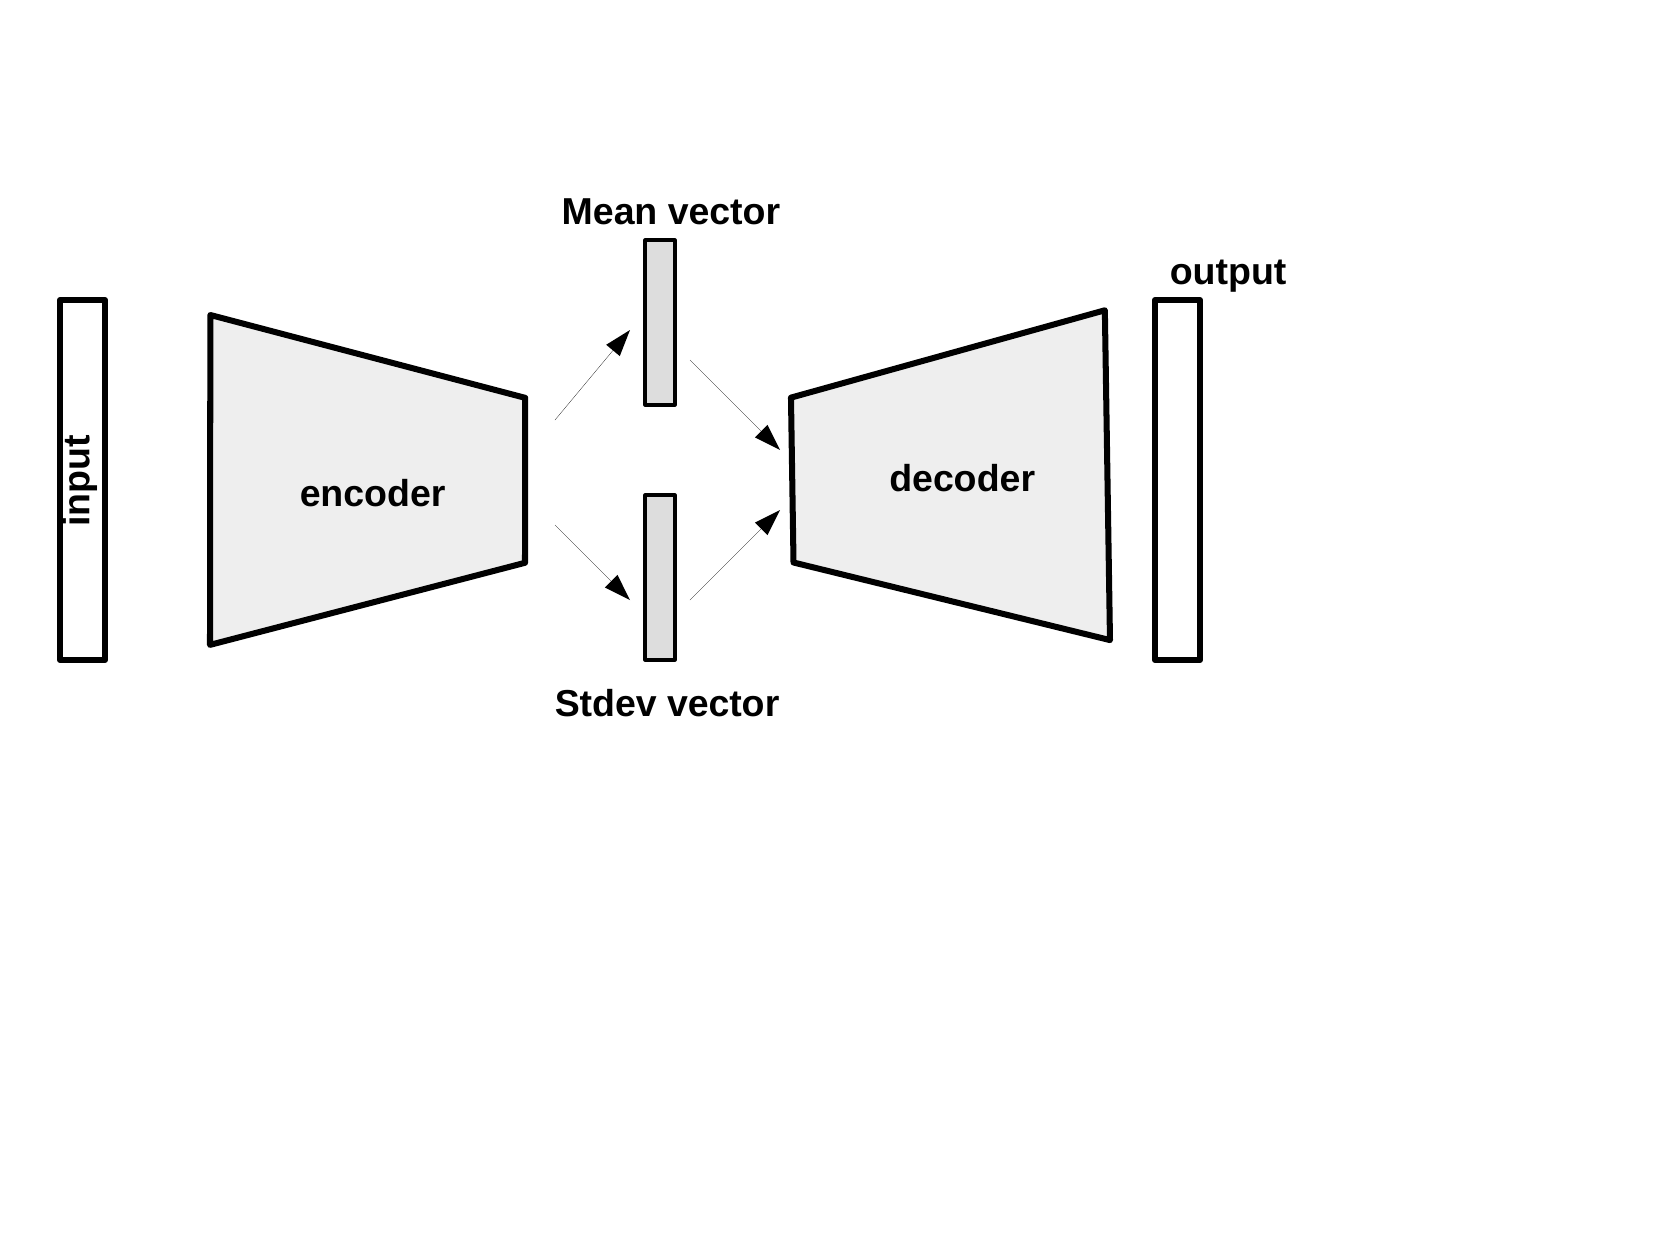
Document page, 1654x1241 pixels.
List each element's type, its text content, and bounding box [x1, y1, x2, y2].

text_box Mean vector [546, 183, 796, 241]
text_box input [47, 420, 106, 542]
text_box output [1155, 243, 1302, 301]
text_box Stdev vector [540, 675, 795, 732]
text_box [210, 315, 526, 645]
text_box [645, 495, 676, 661]
text_box [645, 241, 676, 406]
text_box [790, 310, 1111, 641]
text_box encoder [285, 465, 461, 522]
text_box decoder [874, 450, 1051, 507]
